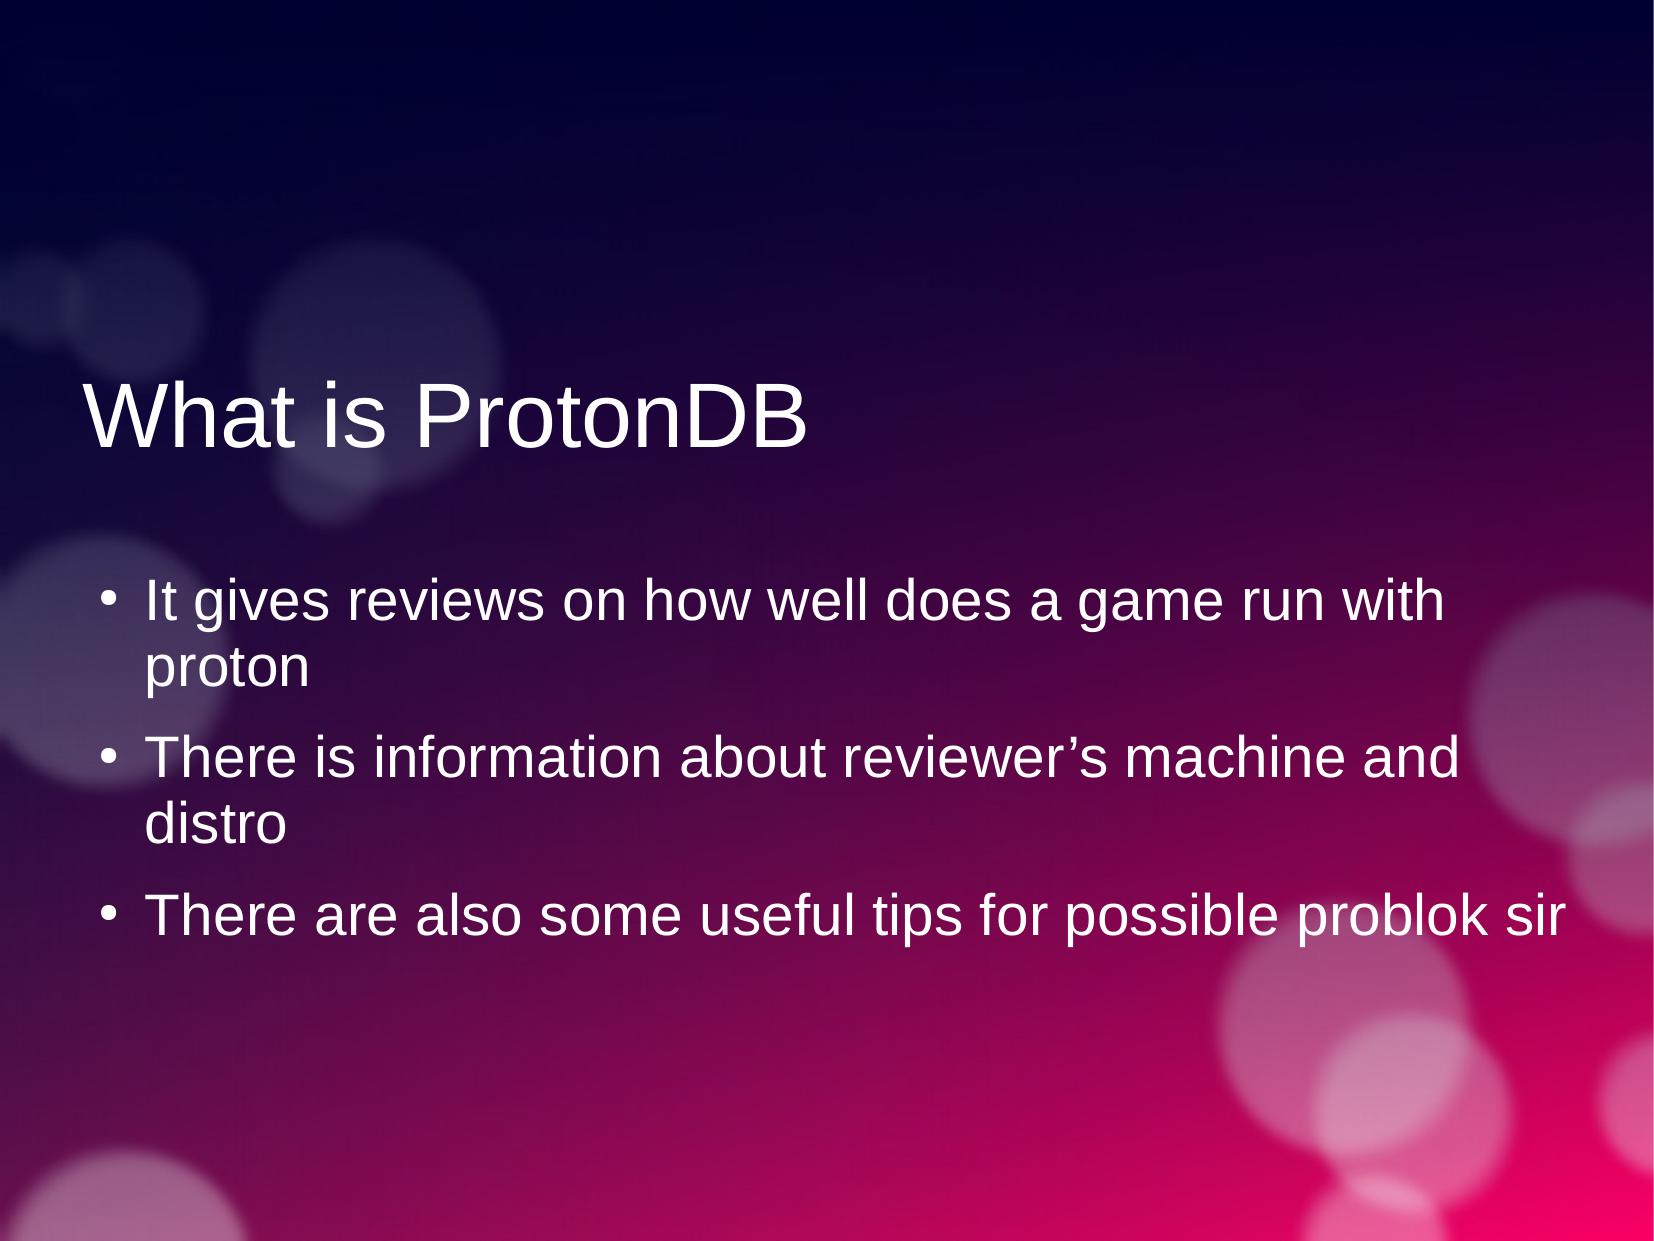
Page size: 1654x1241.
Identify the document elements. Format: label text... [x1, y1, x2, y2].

list It gives reviews on how well does a game run with proton There is information about reviewer’s machine and distro There are also some useful tips for possible problok sir [82, 566, 1571, 1010]
title What is ProtonDB [82, 312, 1571, 520]
picture [0, 0, 1654, 1241]
